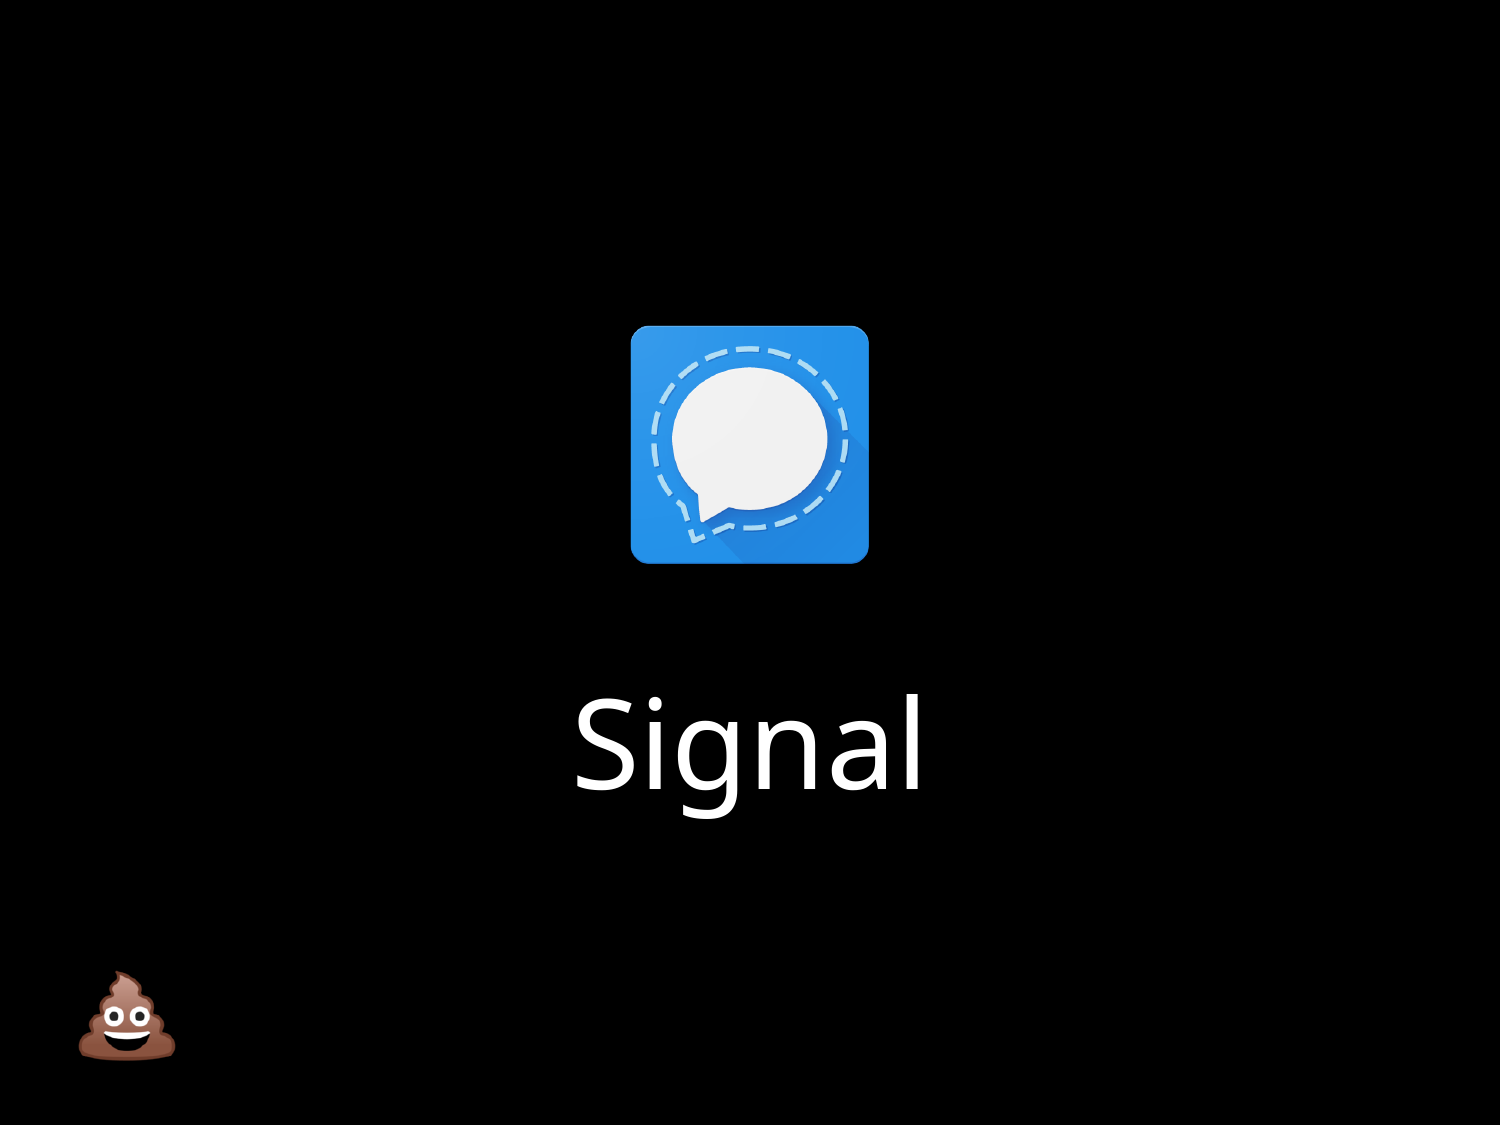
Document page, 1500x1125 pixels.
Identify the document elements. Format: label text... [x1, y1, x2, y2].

title Signal [112, 668, 1388, 824]
picture [599, 294, 900, 595]
picture [75, 960, 178, 1063]
